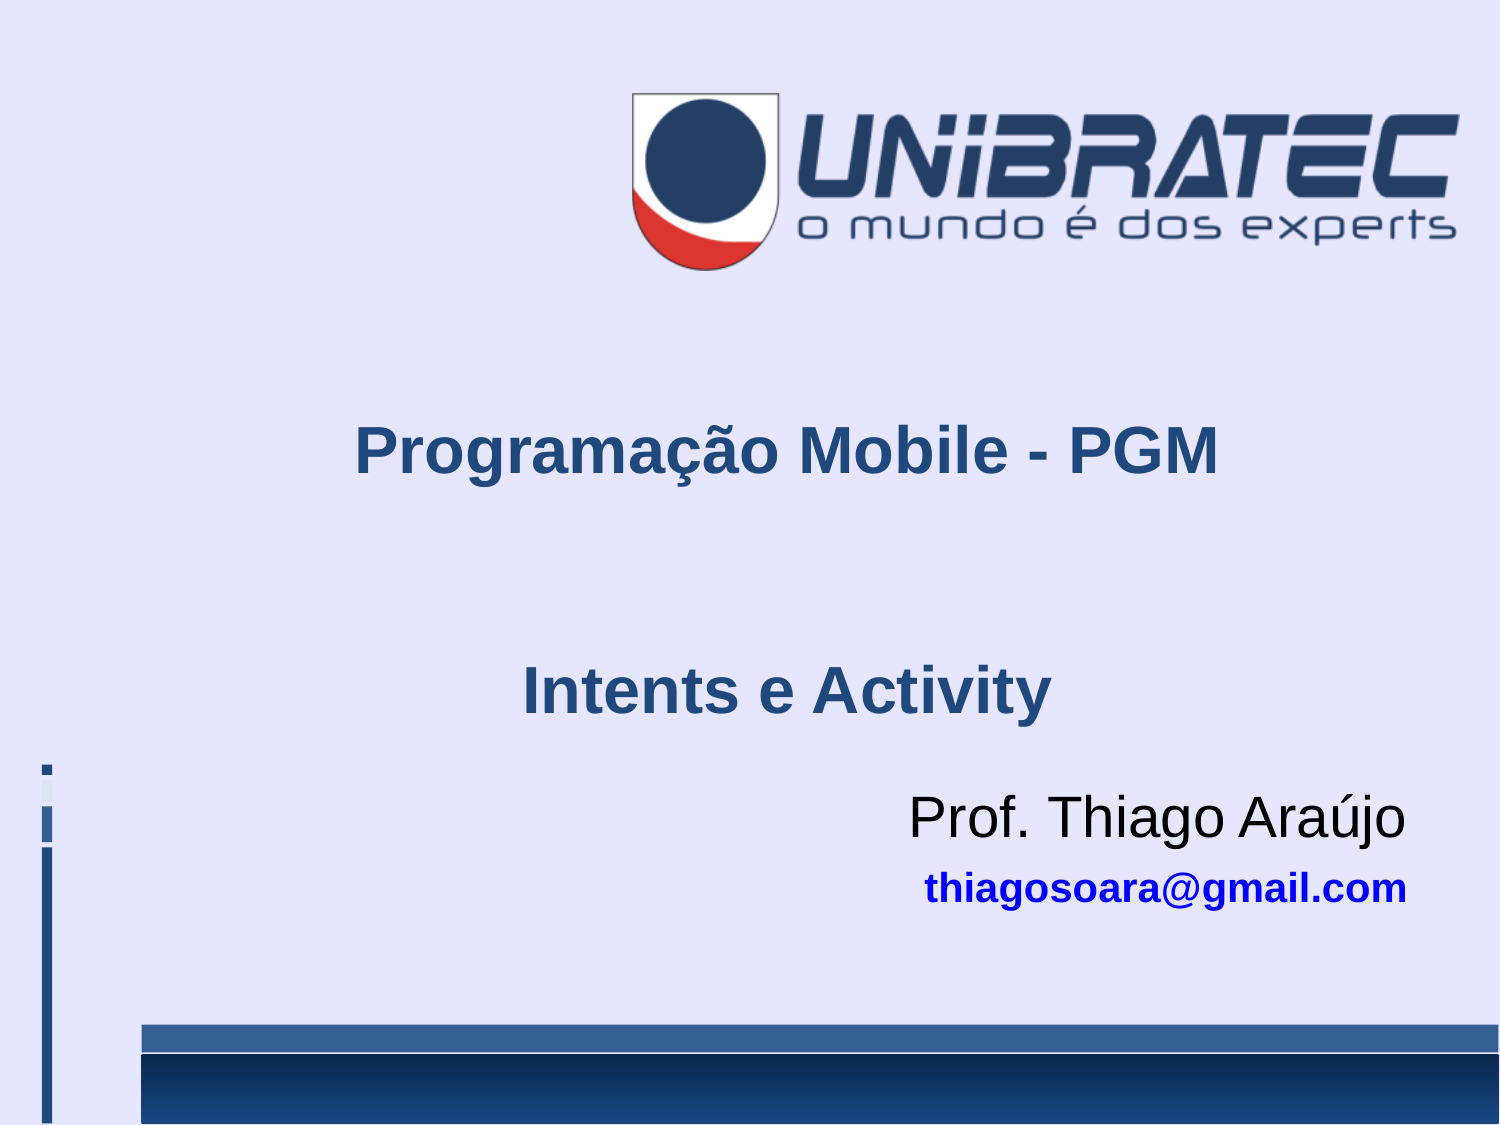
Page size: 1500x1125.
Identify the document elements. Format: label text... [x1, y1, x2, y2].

text_box Prof. Thiago Araújo thiagosoara@gmail.com [147, 763, 1423, 936]
picture [632, 93, 1460, 271]
text_box Programação Mobile - PGM Intents e Activity [149, 302, 1425, 734]
